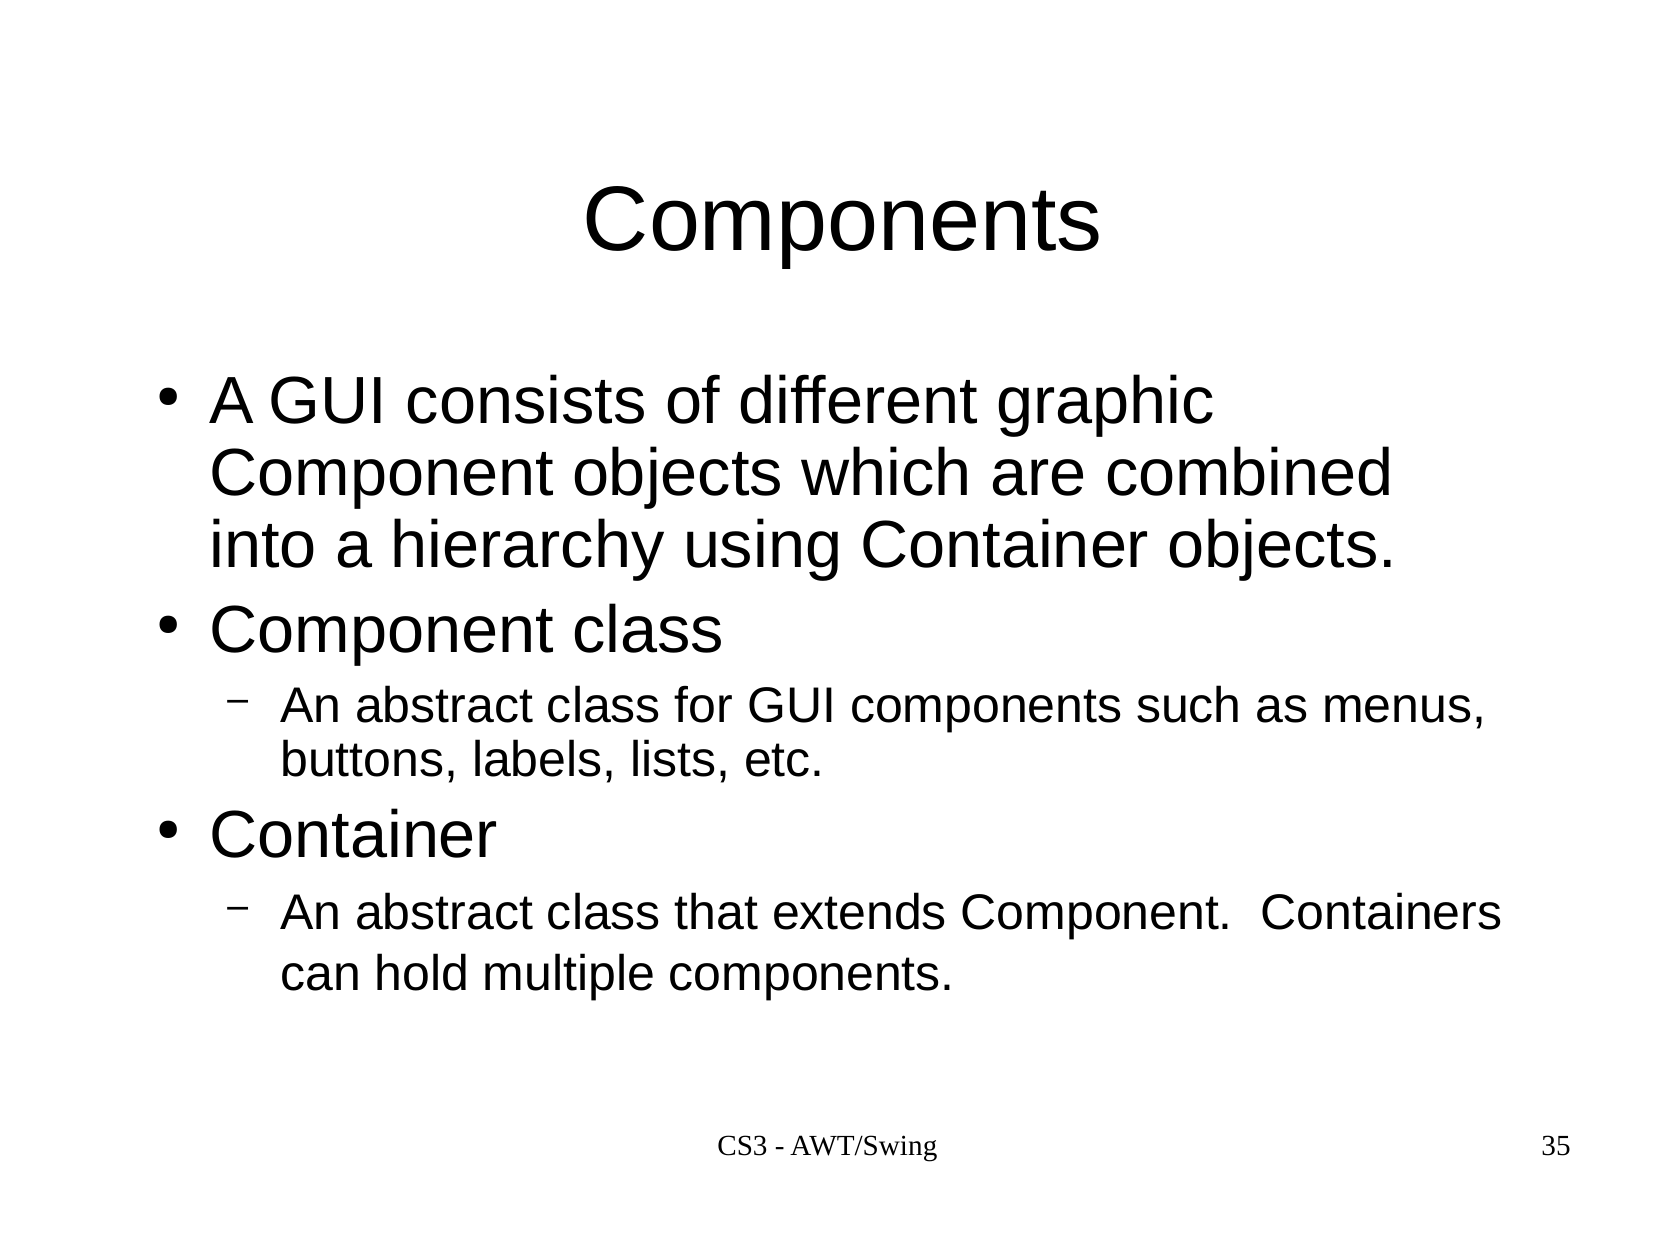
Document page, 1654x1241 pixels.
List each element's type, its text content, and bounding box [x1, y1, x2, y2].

list A GUI consists of different graphic Component objects which are combined into a hierarchy using Container objects. Component class An abstract class for GUI components such as menus, buttons, labels, lists, etc. Container An abstract class that extends Component. Containers can hold multiple components. [124, 358, 1530, 1103]
title Components [124, 110, 1530, 317]
